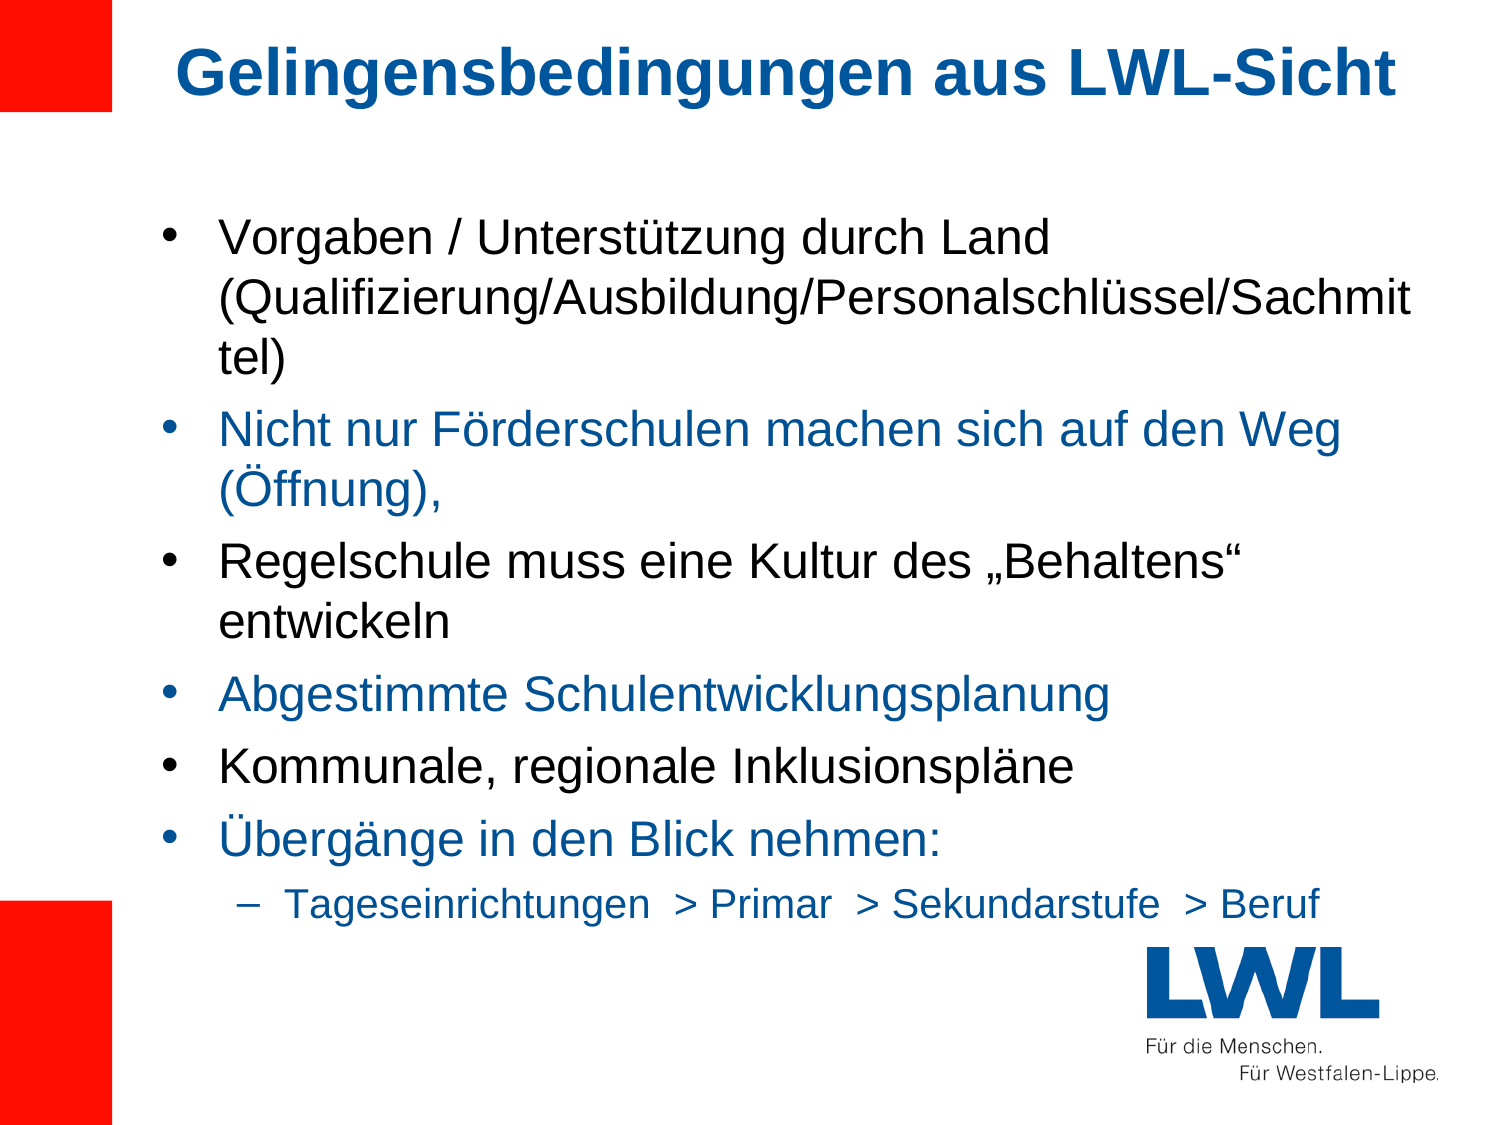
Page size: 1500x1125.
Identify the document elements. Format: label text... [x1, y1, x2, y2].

list Vorgaben / Unterstützung durch Land (Qualifizierung/Ausbildung/Personalschlüssel/Sachmittel) Nicht nur Förderschulen machen sich auf den Weg (Öffnung), Regelschule muss eine Kultur des „Behaltens“ entwickeln Abgestimmte Schulentwicklungsplanung Kommunale, regionale Inklusionspläne Übergänge in den Blick nehmen: Tageseinrichtungen > Primar > Sekundarstufe > Beruf [146, 124, 1436, 1056]
title Gelingensbedingungen aus LWL-Sicht [143, 12, 1431, 126]
picture [1147, 947, 1438, 1083]
